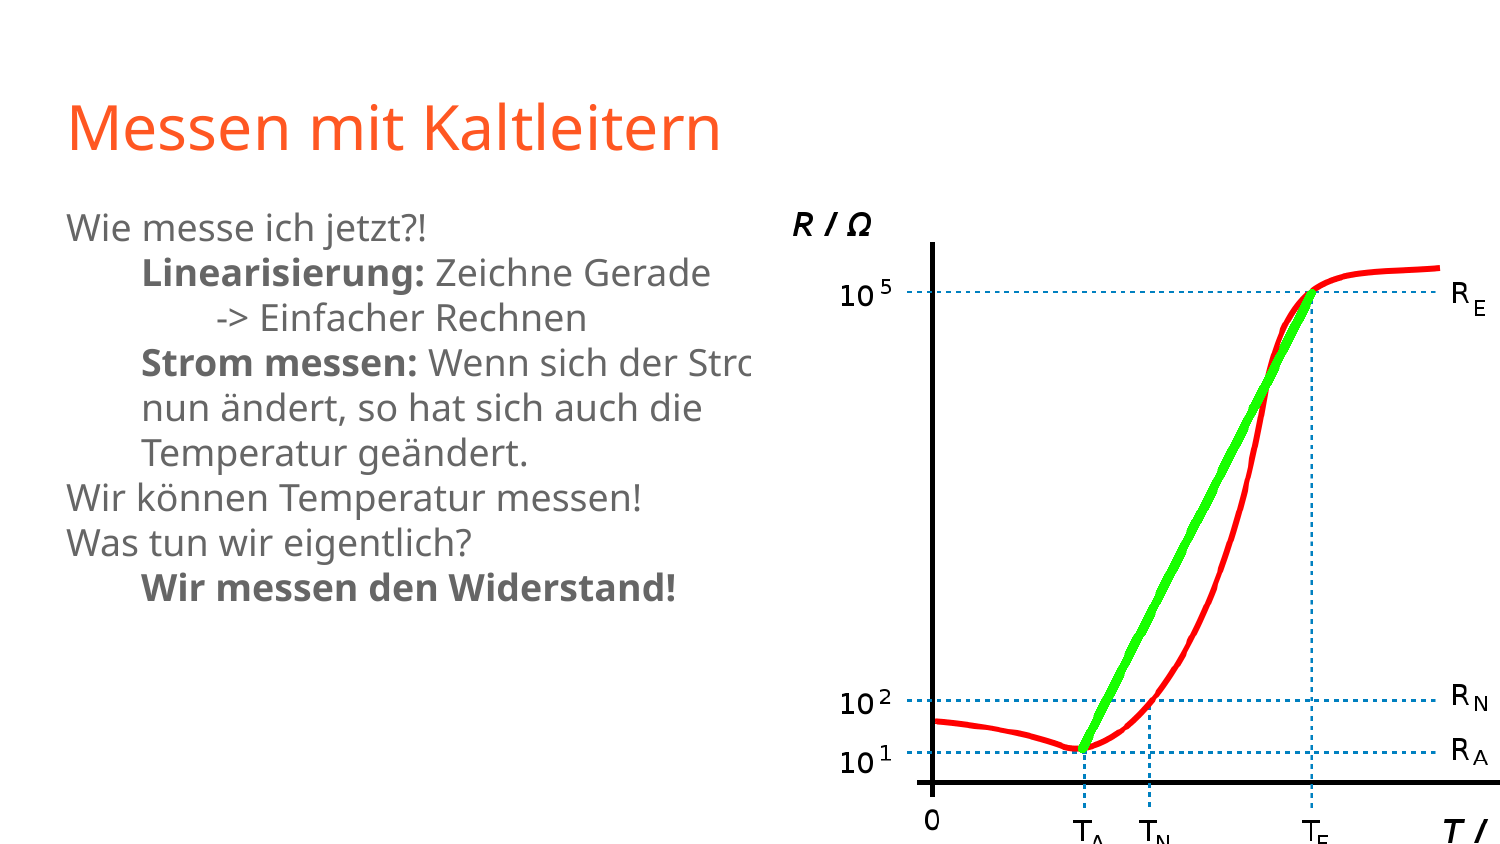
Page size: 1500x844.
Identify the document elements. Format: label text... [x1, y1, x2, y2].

picture [751, 166, 1500, 844]
list Wie messe ich jetzt?! Linearisierung: Zeichne Gerade -> Einfacher Rechnen Strom messen: Wenn sich der Strom nun ändert, so hat sich auch die Temperatur geändert. Wir können Temperatur messen! Was tun wir eigentlich? Wir messen den Widerstand! [51, 189, 751, 750]
title Messen mit Kaltleitern [51, 72, 1449, 167]
